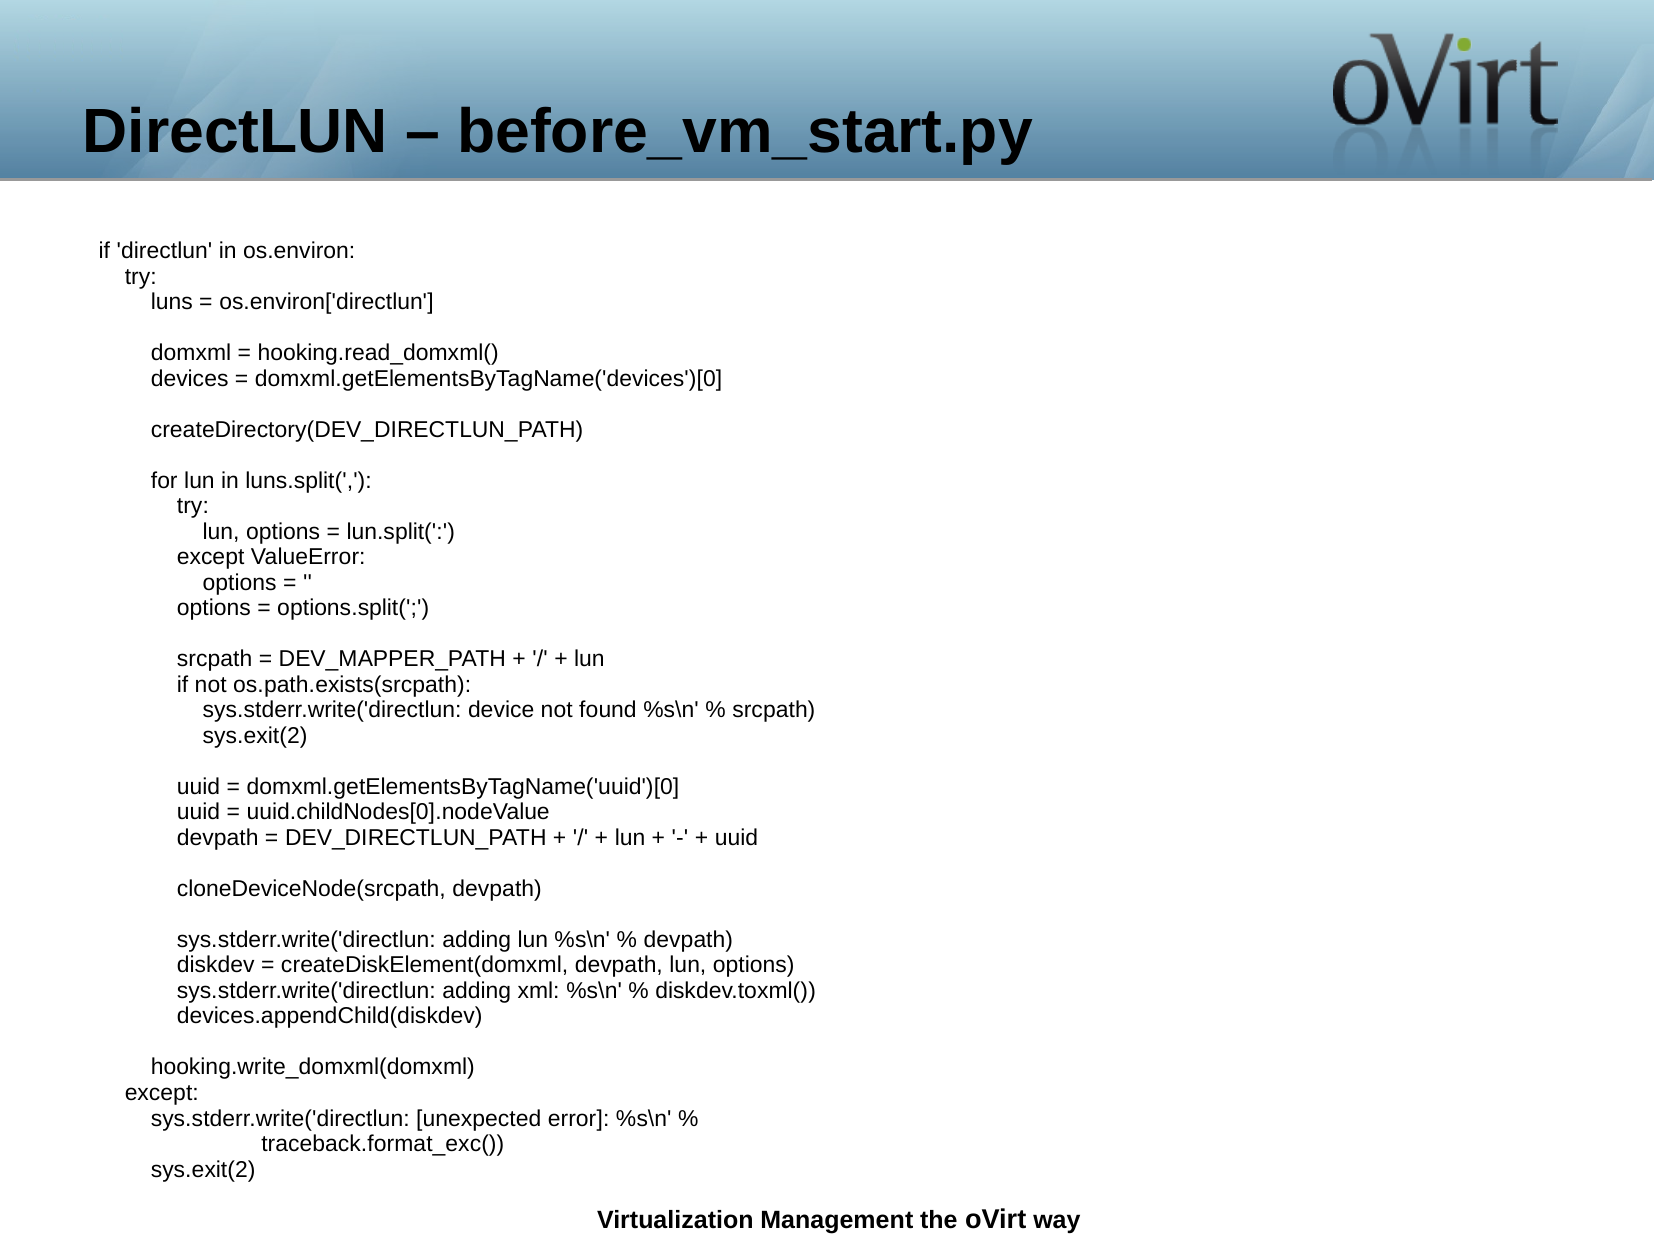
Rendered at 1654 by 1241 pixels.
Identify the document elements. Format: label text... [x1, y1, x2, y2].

picture [1333, 25, 1558, 175]
title DirectLUN – before_vm_start.py [82, 37, 1303, 226]
text_box if 'directlun' in os.environ: try: luns = os.environ['directlun'] domxml = hooking.read_domxml() devices = domxml.getElementsByTagName('devices')[0] createDirectory(DEV_DIRECTLUN_PATH) for lun in luns.split(','): try: lun, options = lun.split(':') except ValueError: options = '' options = options.split(';') srcpath = DEV_MAPPER_PATH + '/' + lun if not os.path.exists(srcpath): sys.stderr.write('directlun: device not found %s\n' % srcpath) sys.exit(2) uuid = domxml.getElementsByTagName('uuid')[0] uuid = uuid.childNodes[0].nodeValue devpath = DEV_DIRECTLUN_PATH + '/' + lun + '-' + uuid cloneDeviceNode(srcpath, devpath) sys.stderr.write('directlun: adding lun %s\n' % devpath) diskdev = createDiskElement(domxml, devpath, lun, options) sys.stderr.write('directlun: adding xml: %s\n' % diskdev.toxml()) devices.appendChild(diskdev) hooking.write_domxml(domxml) except: sys.stderr.write('directlun: [unexpected error]: %s\n' % traceback.format_exc()) sys.exit(2) [84, 230, 1283, 1241]
